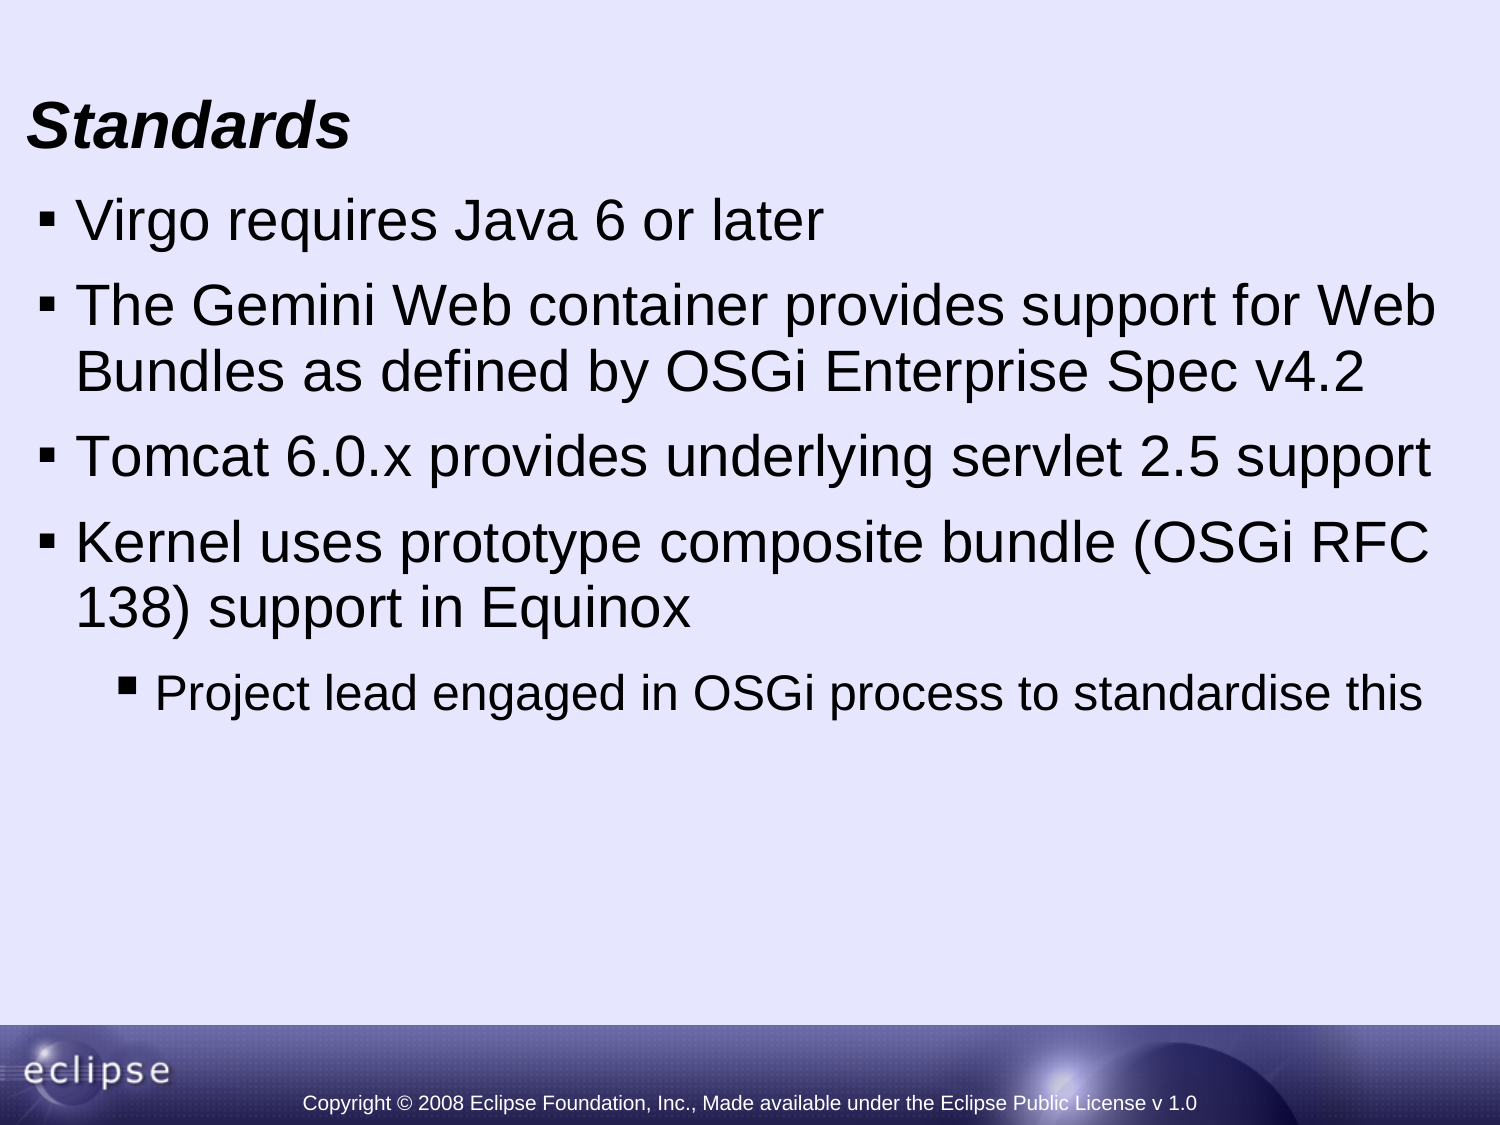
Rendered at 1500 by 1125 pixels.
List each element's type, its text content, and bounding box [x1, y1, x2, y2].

picture [0, 1025, 1500, 1125]
title Standards [26, 84, 1474, 172]
list Virgo requires Java 6 or later The Gemini Web container provides support for Web Bundles as defined by OSGi Enterprise Spec v4.2 Tomcat 6.0.x provides underlying servlet 2.5 support Kernel uses prototype composite bundle (OSGi RFC 138) support in Equinox Project lead engaged in OSGi process to standardise this [37, 187, 1463, 1021]
